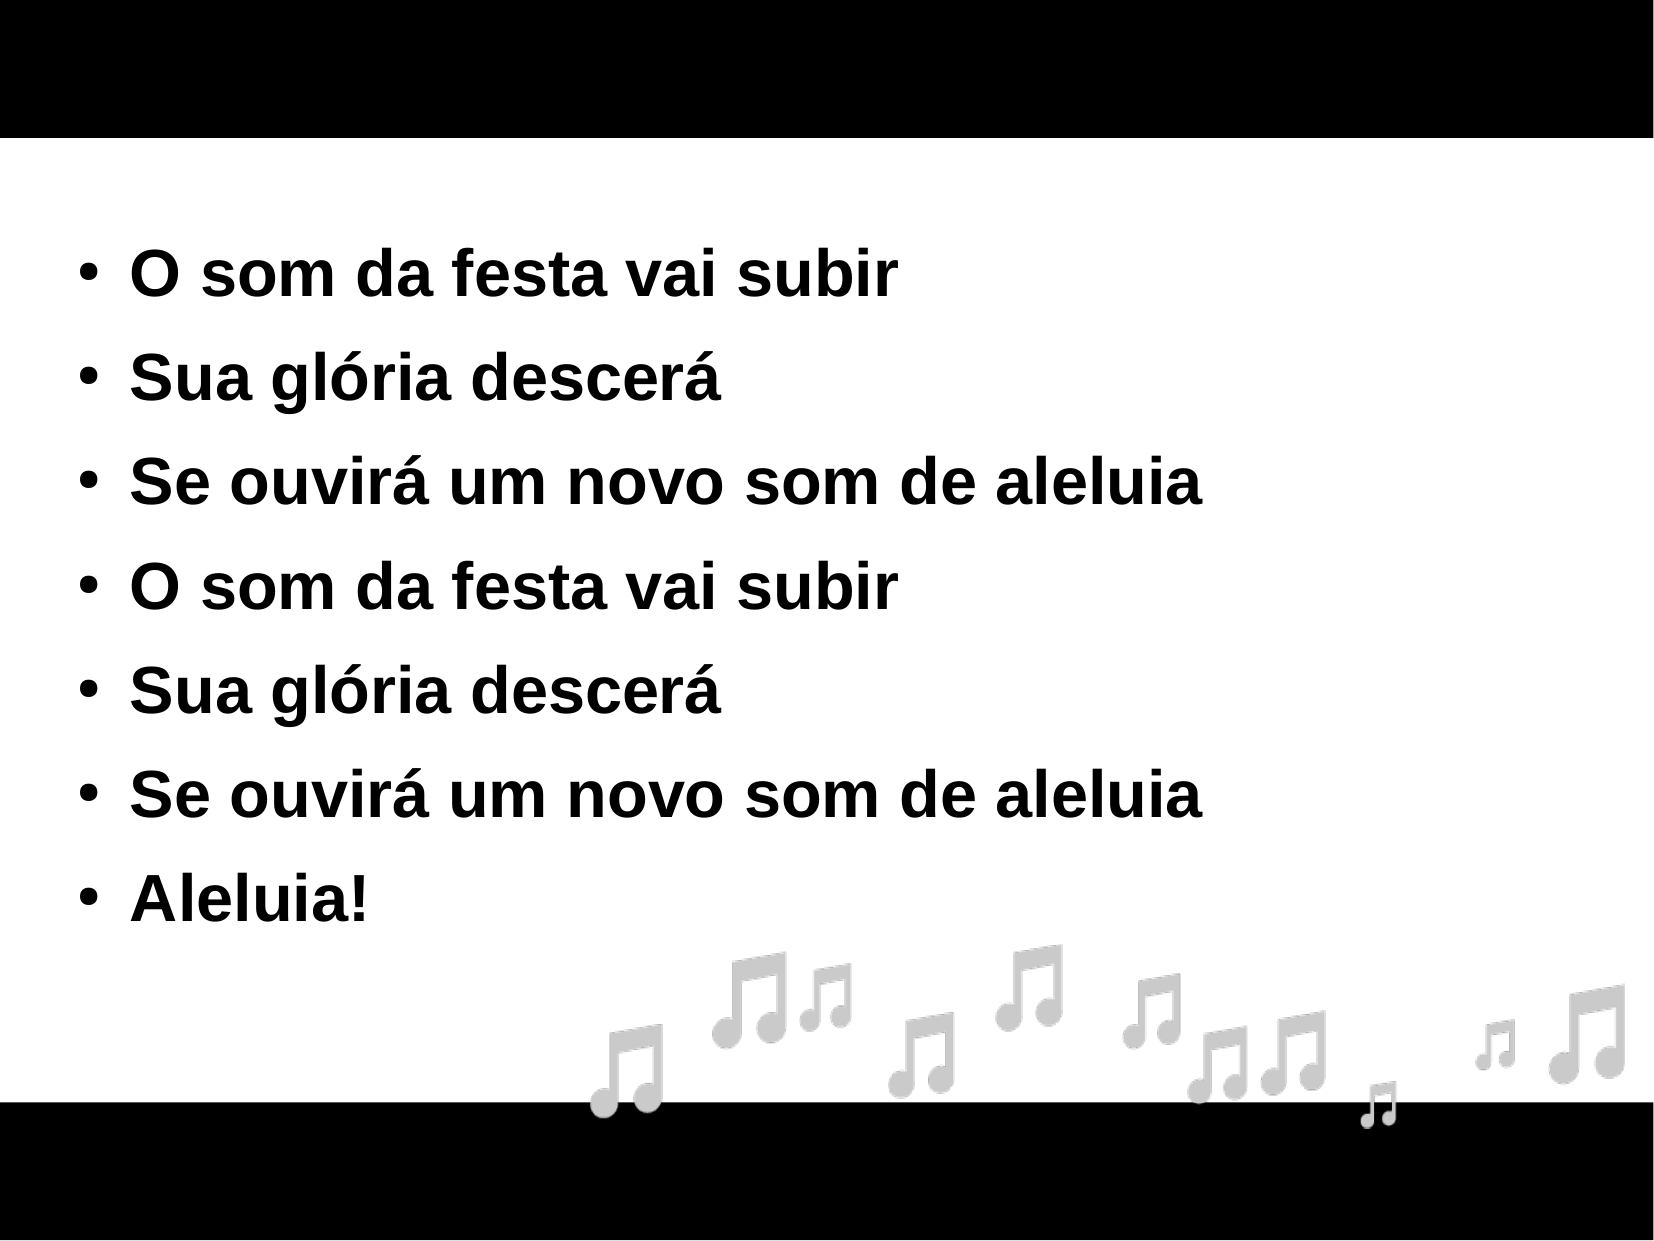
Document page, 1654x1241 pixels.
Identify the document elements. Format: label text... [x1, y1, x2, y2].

list O som da festa vai subir Sua glória descerá Se ouvirá um novo som de aleluia O som da festa vai subir Sua glória descerá Se ouvirá um novo som de aleluia Aleluia! [59, 236, 1595, 1024]
